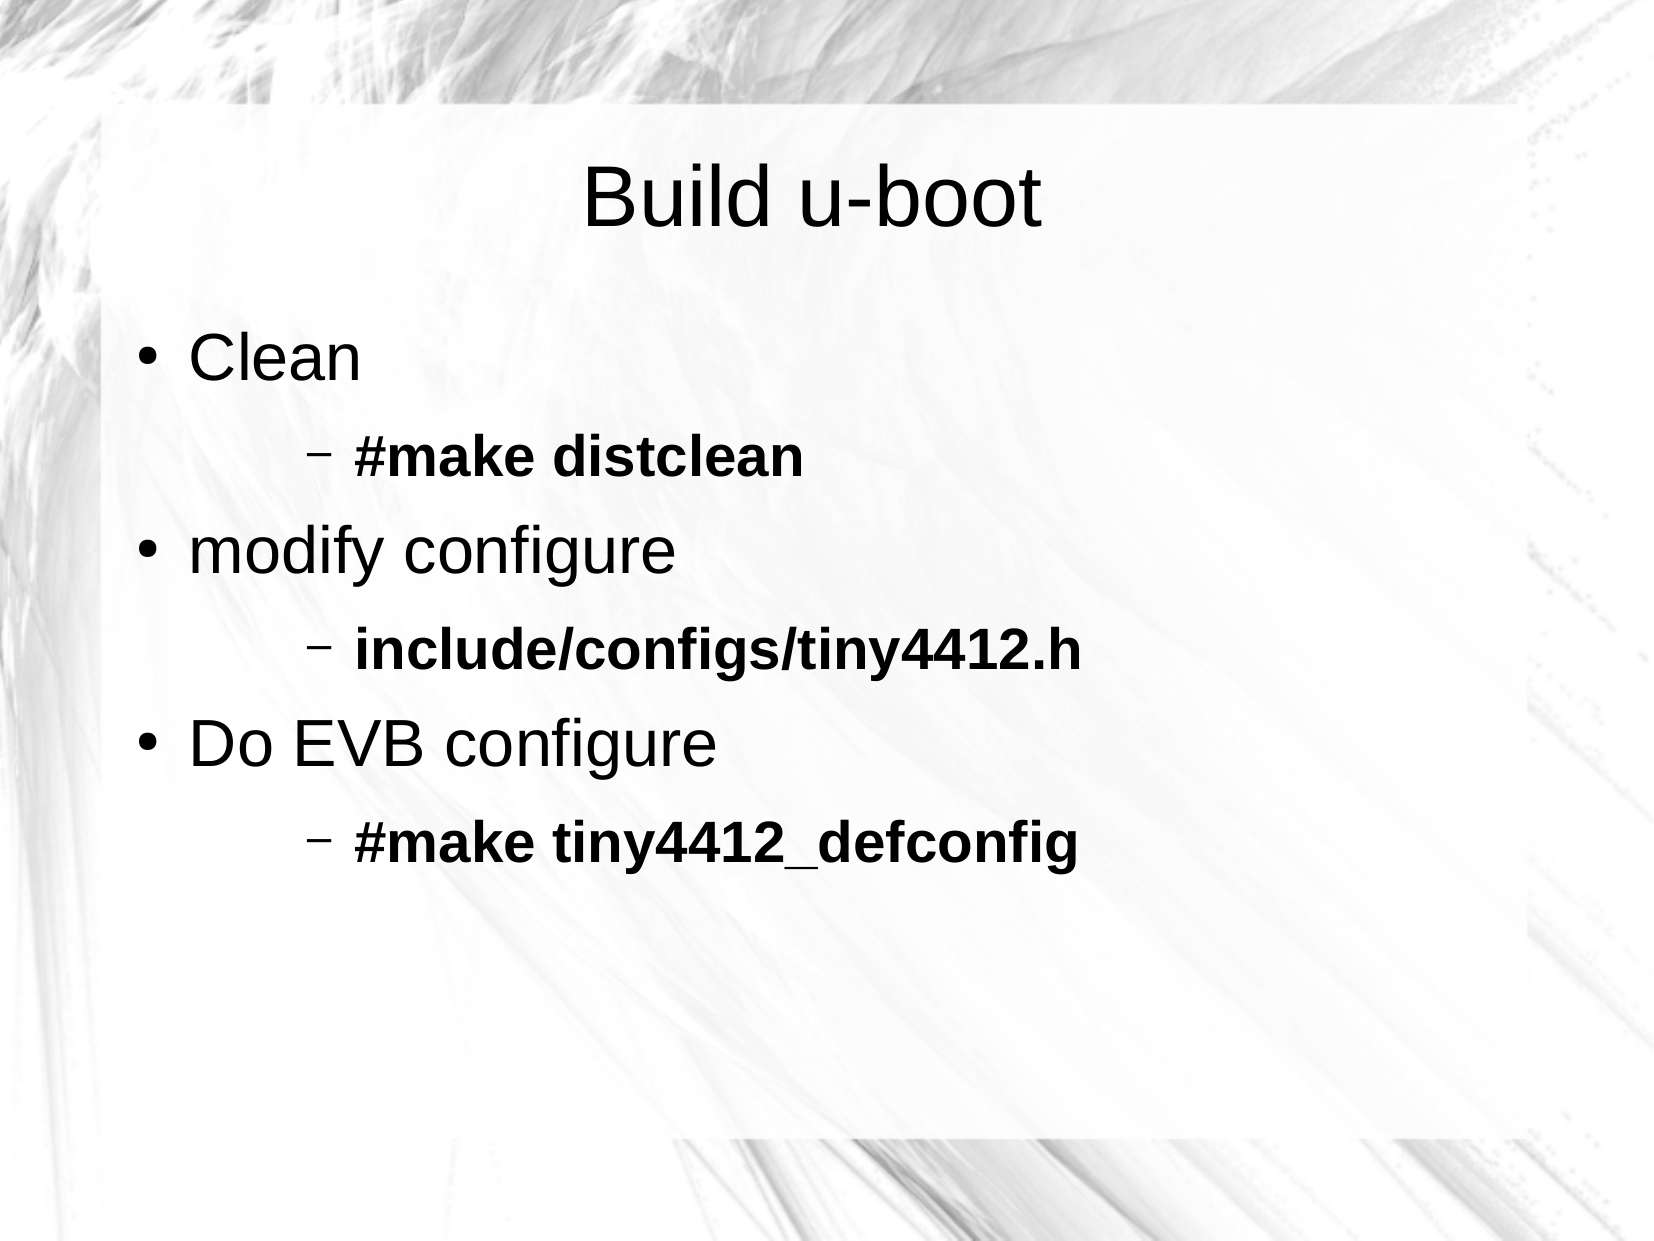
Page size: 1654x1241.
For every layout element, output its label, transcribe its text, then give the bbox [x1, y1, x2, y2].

list Clean #make distclean modify configure include/configs/tiny4412.h Do EVB configure #make tiny4412_defconfig [118, 319, 1571, 1039]
title Build u-boot [118, 112, 1506, 281]
picture [0, 0, 1654, 1241]
